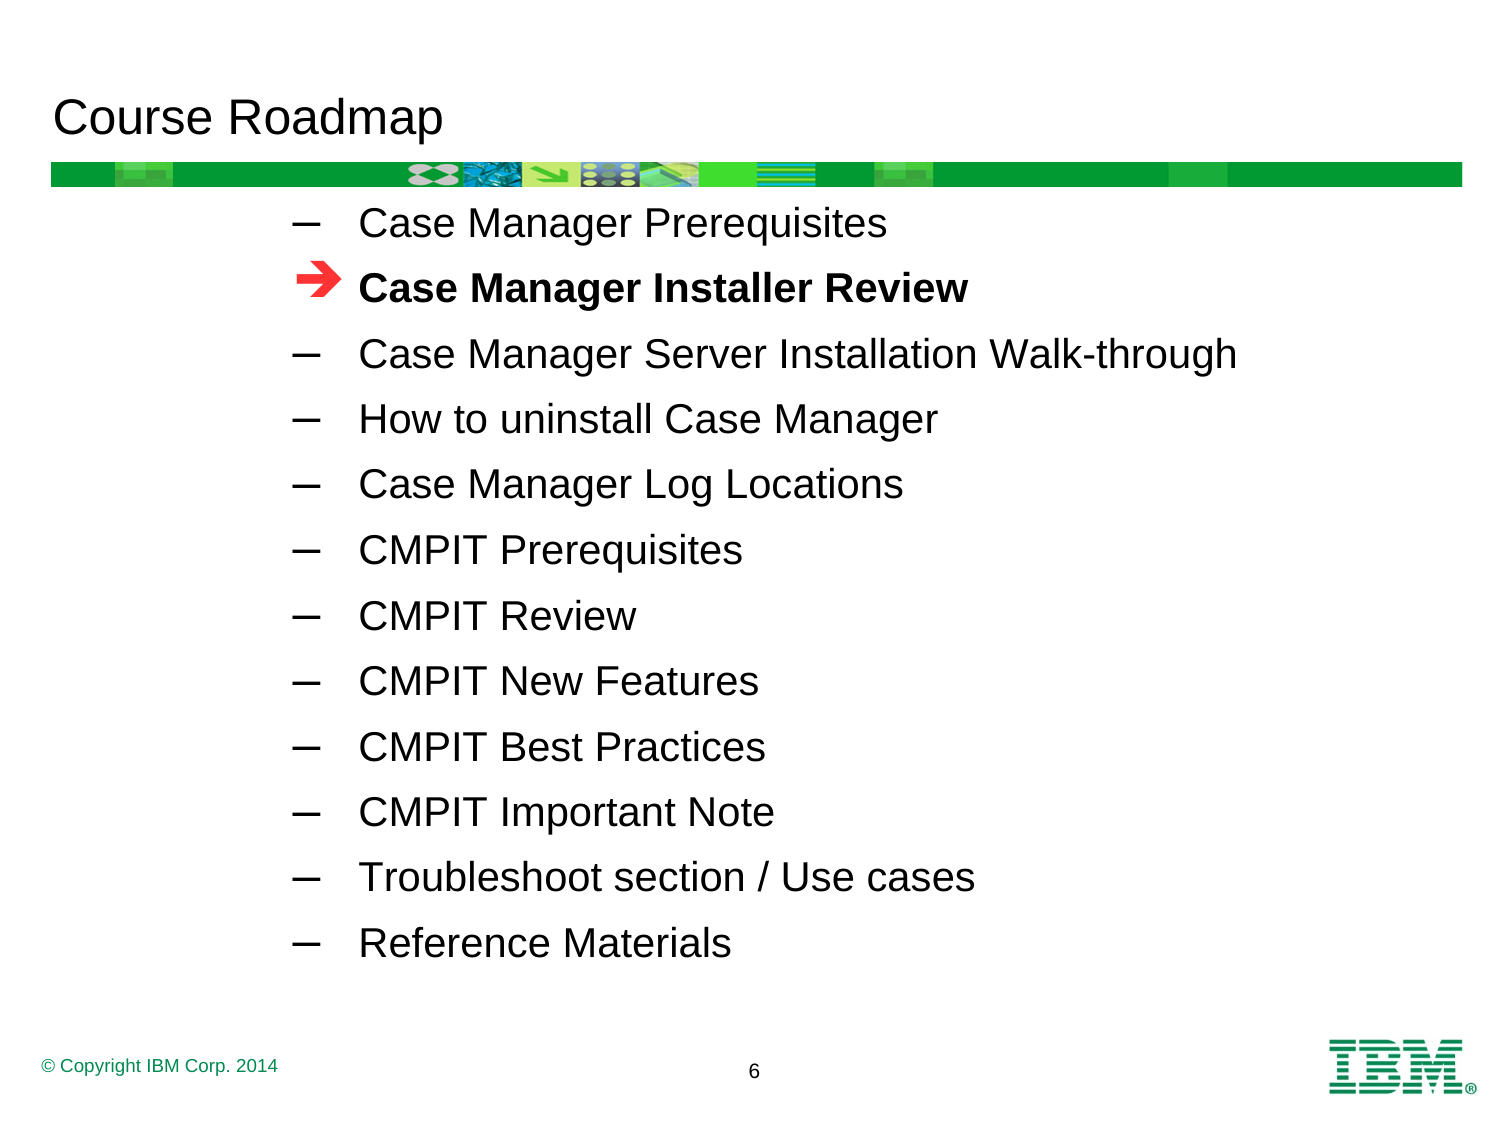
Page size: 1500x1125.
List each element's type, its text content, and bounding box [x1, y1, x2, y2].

title Course Roadmap [37, 45, 1388, 188]
picture [1327, 1037, 1479, 1096]
picture [1374, 161, 1463, 189]
list Case Manager Prerequisites Case Manager Installer Review Case Manager Server Installation Walk-through How to uninstall Case Manager Case Manager Log Locations CMPIT Prerequisites CMPIT Review CMPIT New Features CMPIT Best Practices CMPIT Important Note Troubleshoot section / Use cases Reference Materials [52, 187, 1374, 974]
